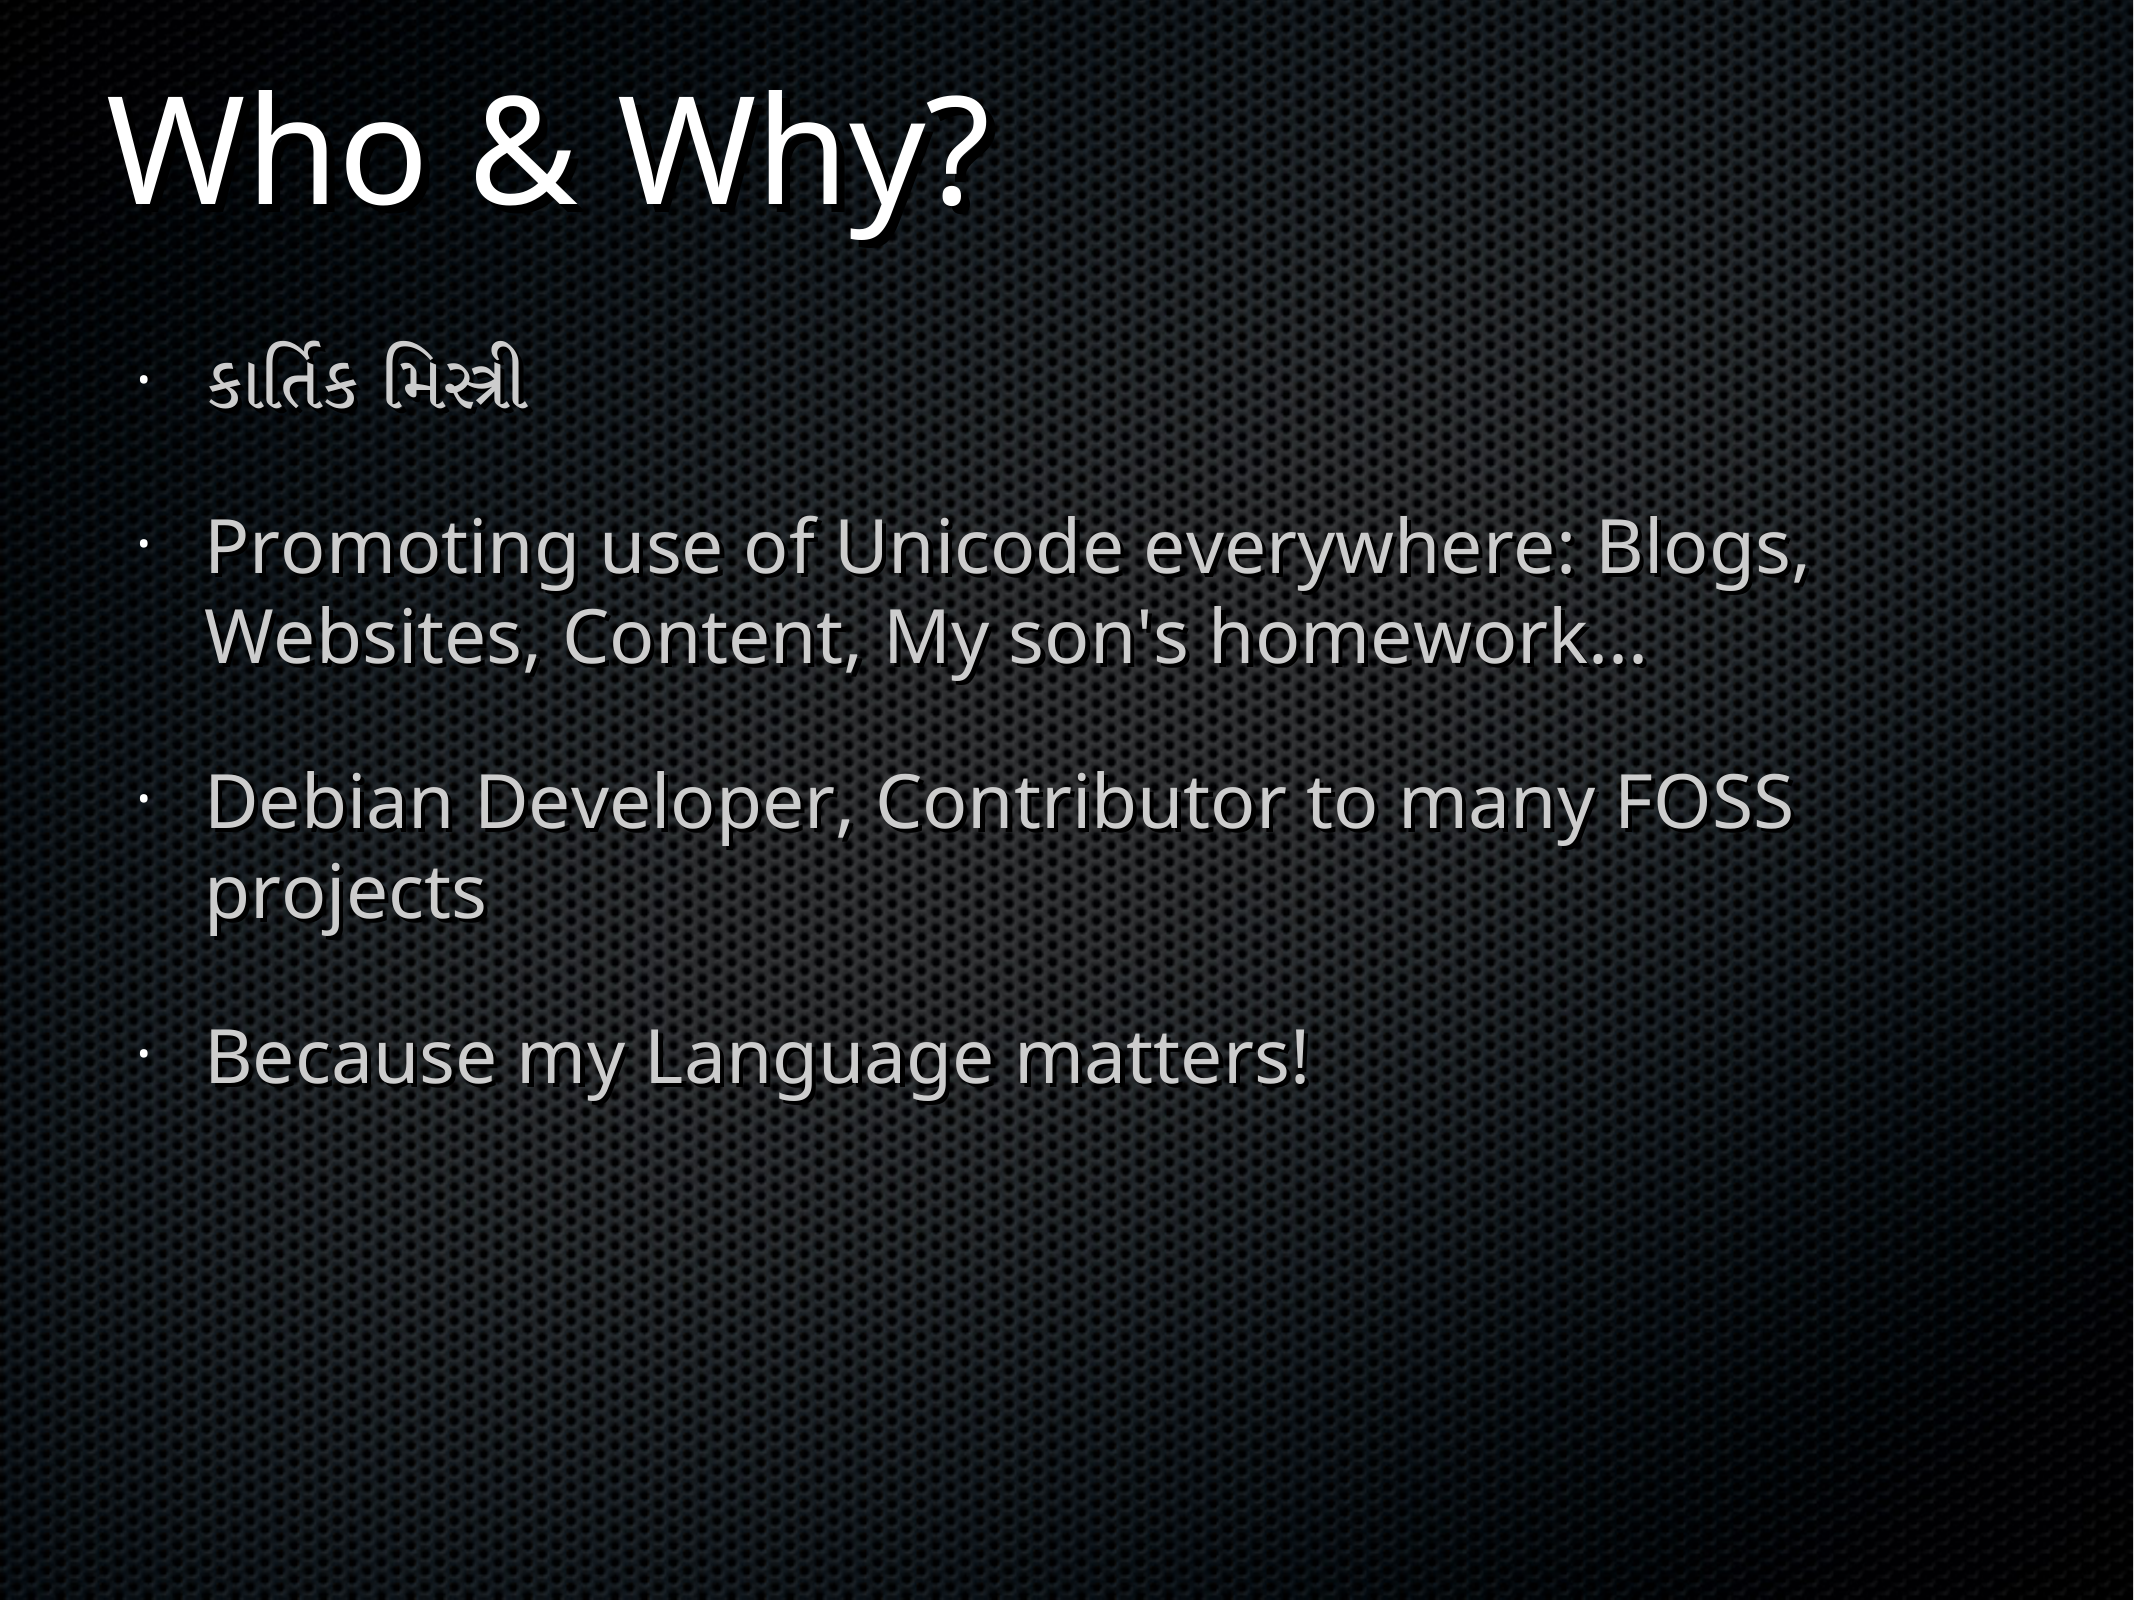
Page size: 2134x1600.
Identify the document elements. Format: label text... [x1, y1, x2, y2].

title Who & Why? [106, 10, 2027, 278]
picture [0, 0, 2134, 1600]
list કાર્તિક મિસ્ત્રી Promoting use of Unicode everywhere: Blogs, Websites, Content, My son's homework... Debian Developer, Contributor to many FOSS projects Because my Language matters! [129, 325, 2005, 1476]
